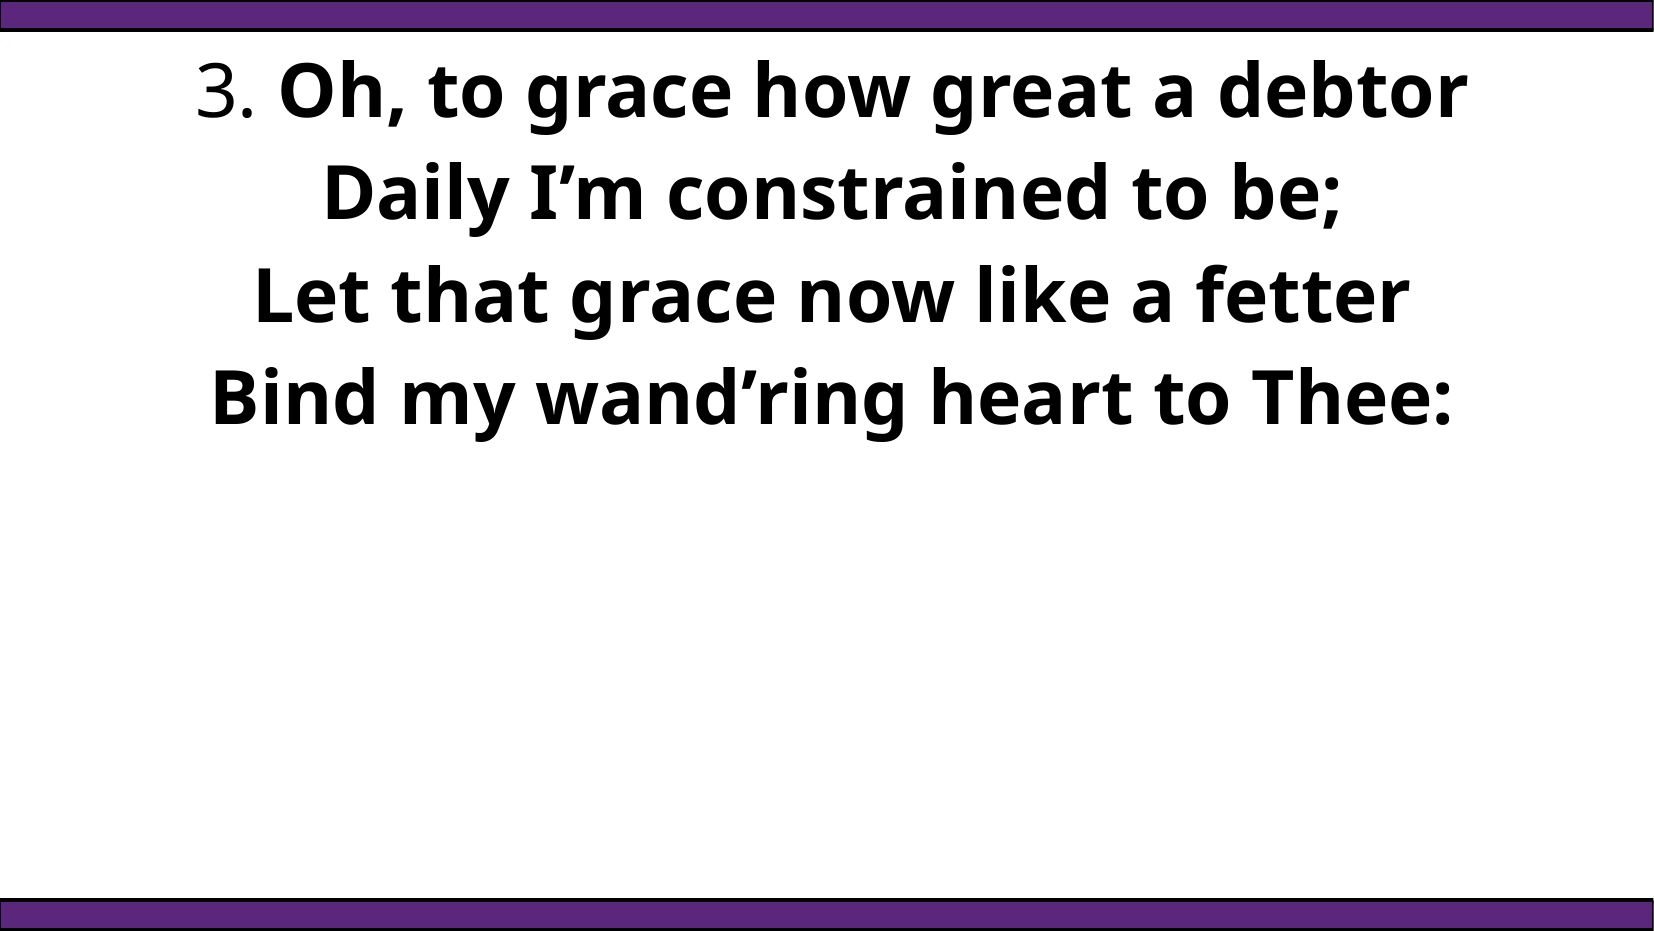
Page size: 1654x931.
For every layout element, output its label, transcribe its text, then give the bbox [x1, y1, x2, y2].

text_box [0, 900, 1654, 931]
text_box [0, 0, 1654, 31]
picture [0, 31, 1654, 900]
text_box 3. Oh, to grace how great a debtor Daily I’m constrained to be; Let that grace now like a fetter Bind my wand’ring heart to Thee: [60, 30, 1606, 445]
